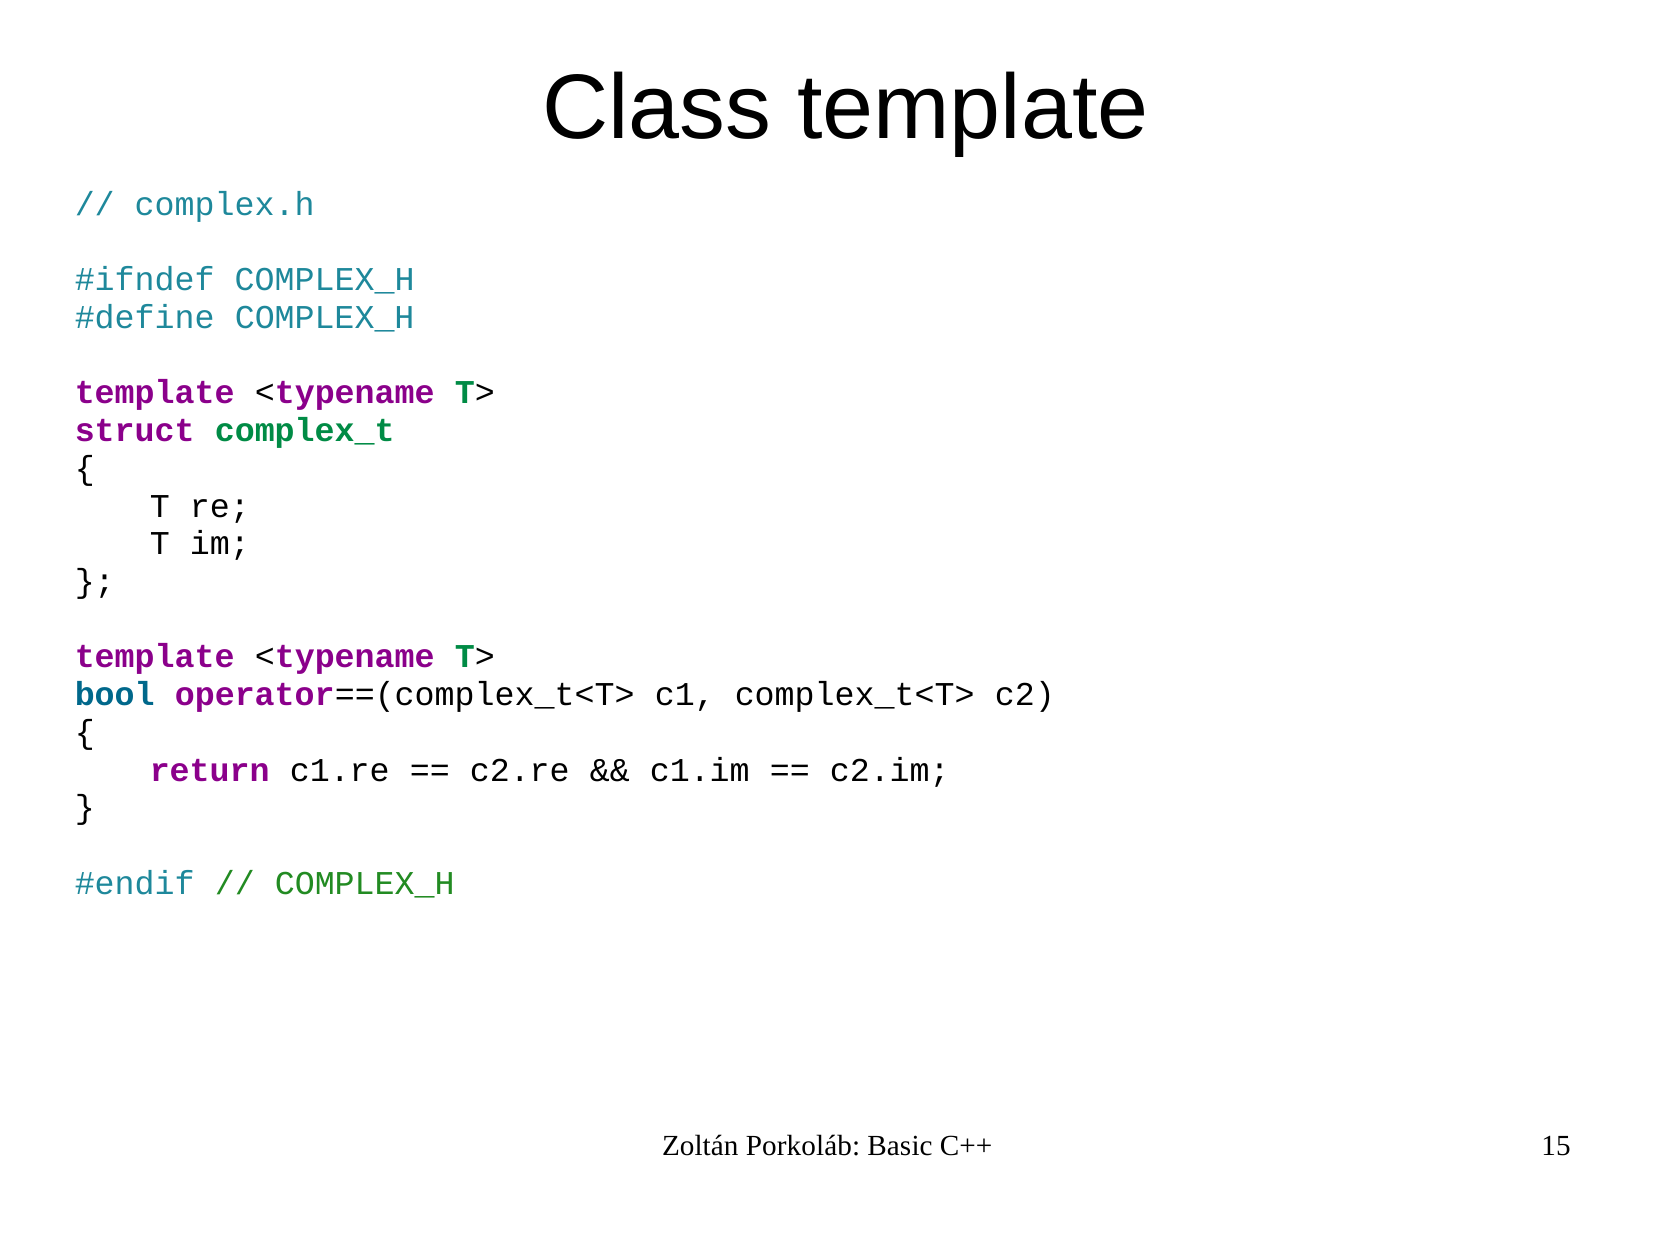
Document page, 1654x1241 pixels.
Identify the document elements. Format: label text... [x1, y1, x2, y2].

text_box // complex.h #ifndef COMPLEX_H #define COMPLEX_H template <typename T> struct complex_t { T re; T im; }; template <typename T> bool operator==(complex_t<T> c1, complex_t<T> c2) { return c1.re == c2.re && c1.im == c2.im; } #endif // COMPLEX_H [60, 180, 1111, 988]
title Class template [101, 2, 1591, 211]
